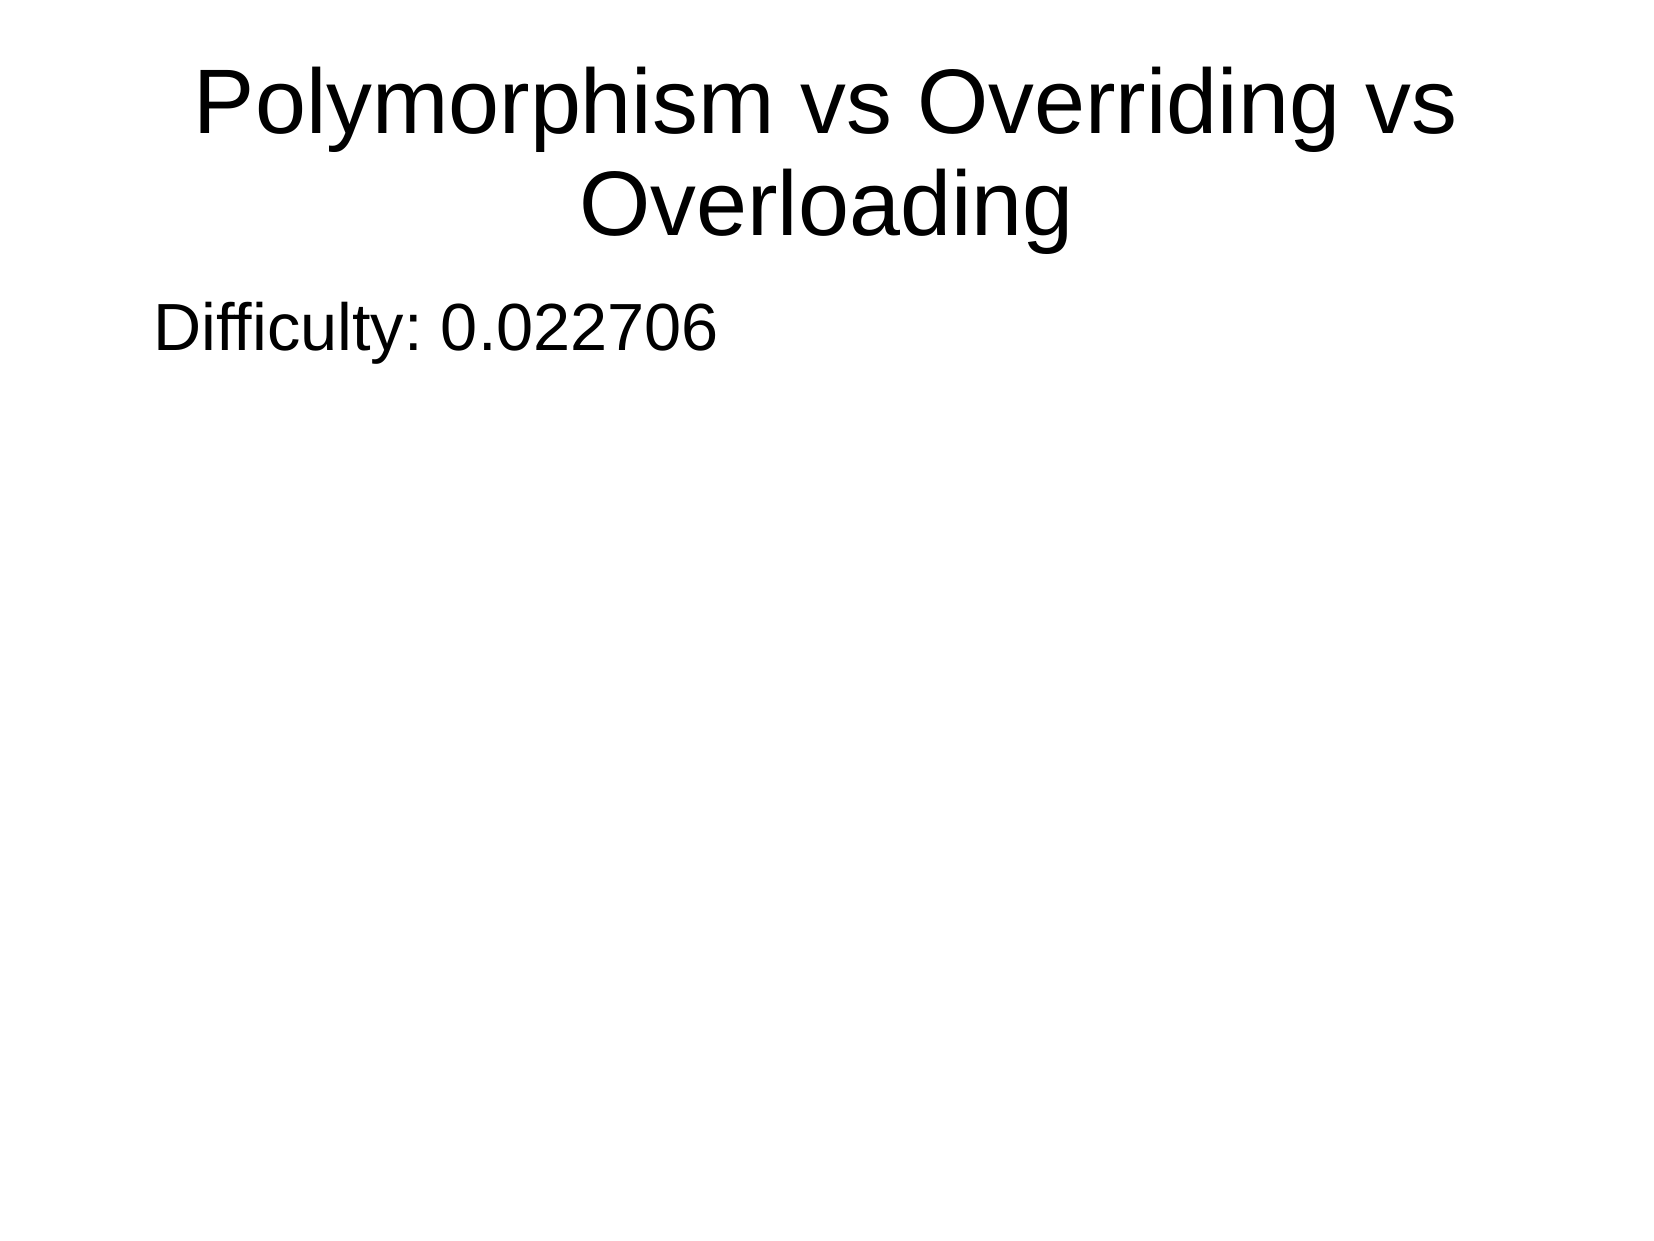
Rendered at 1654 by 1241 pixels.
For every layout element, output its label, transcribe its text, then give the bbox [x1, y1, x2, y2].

list Difficulty: 0.022706 [82, 290, 1571, 1010]
title Polymorphism vs Overriding vs Overloading [82, 49, 1571, 257]
